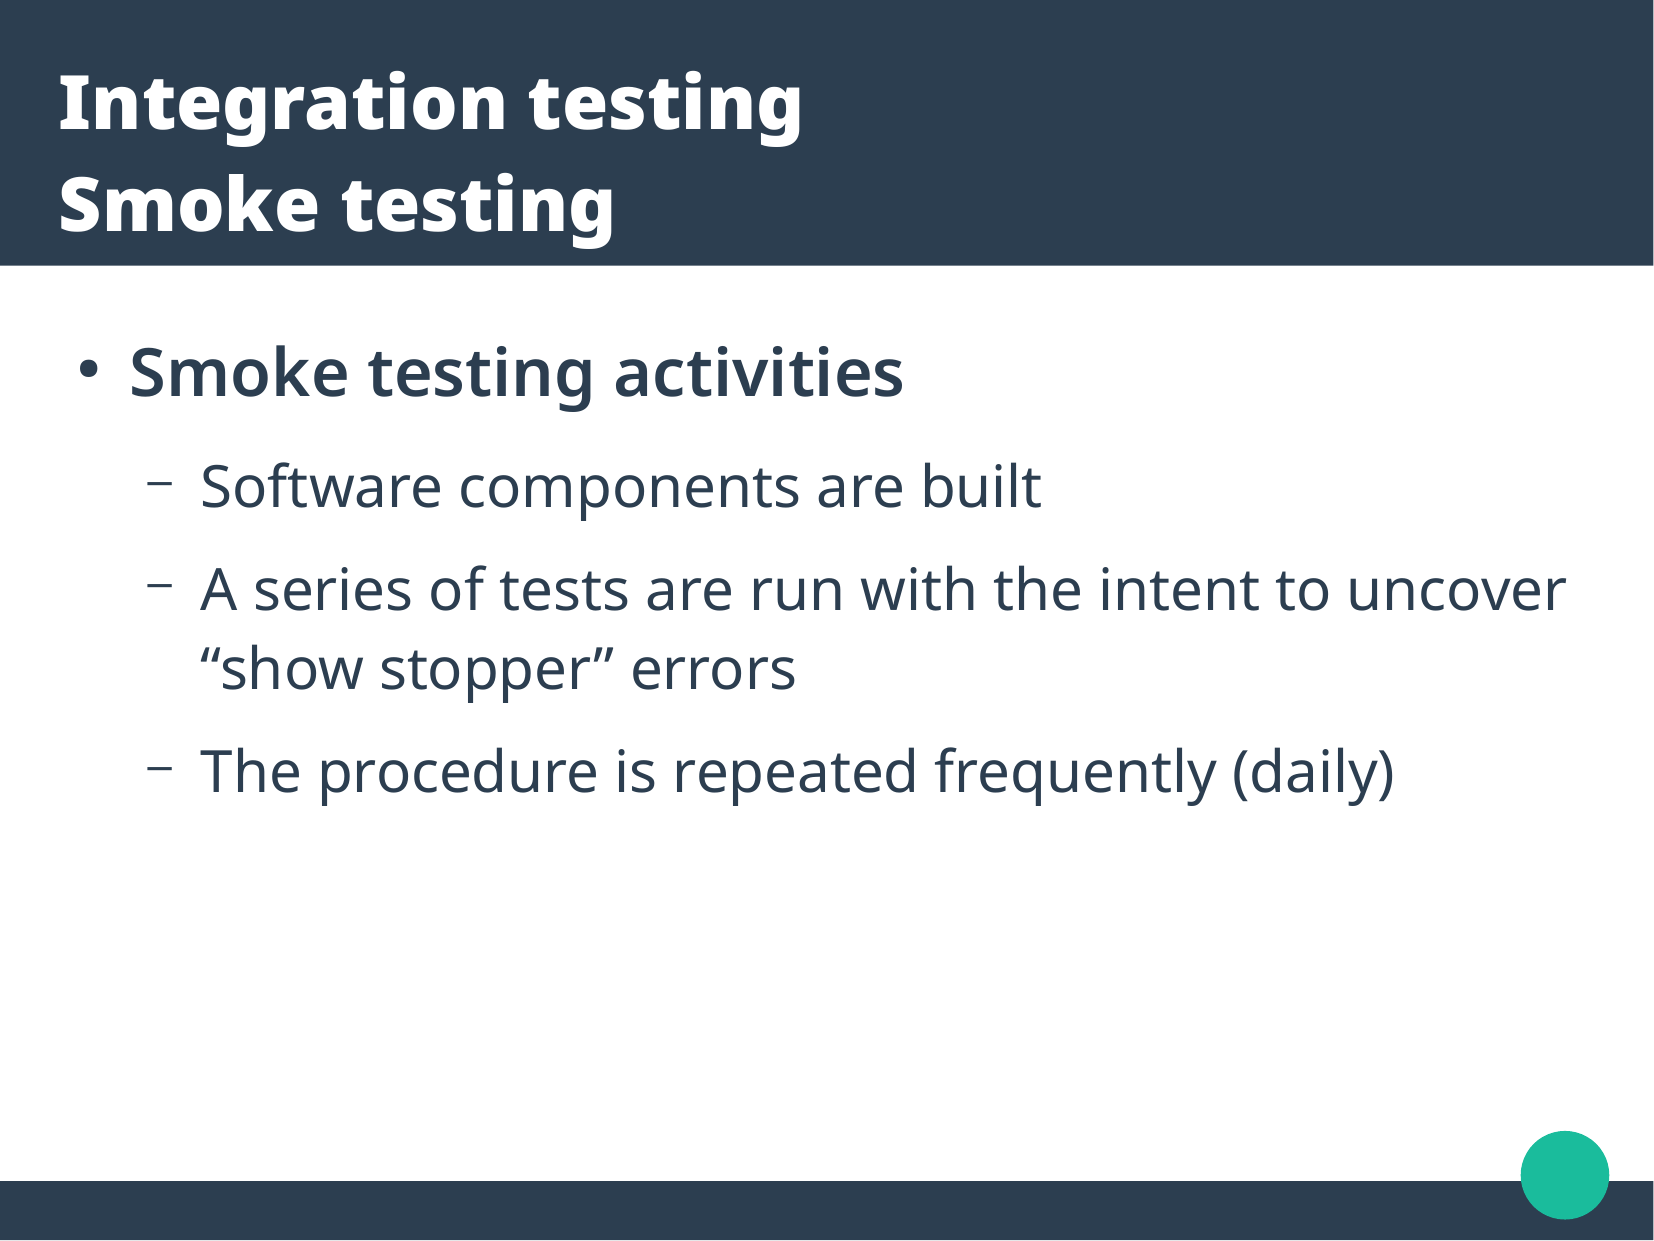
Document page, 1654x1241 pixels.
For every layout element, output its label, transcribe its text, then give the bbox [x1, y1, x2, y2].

list Smoke testing activities Software components are built A series of tests are run with the intent to uncover “show stopper” errors The procedure is repeated frequently (daily) [59, 324, 1595, 1152]
title Integration testing Smoke testing [59, 49, 1595, 207]
